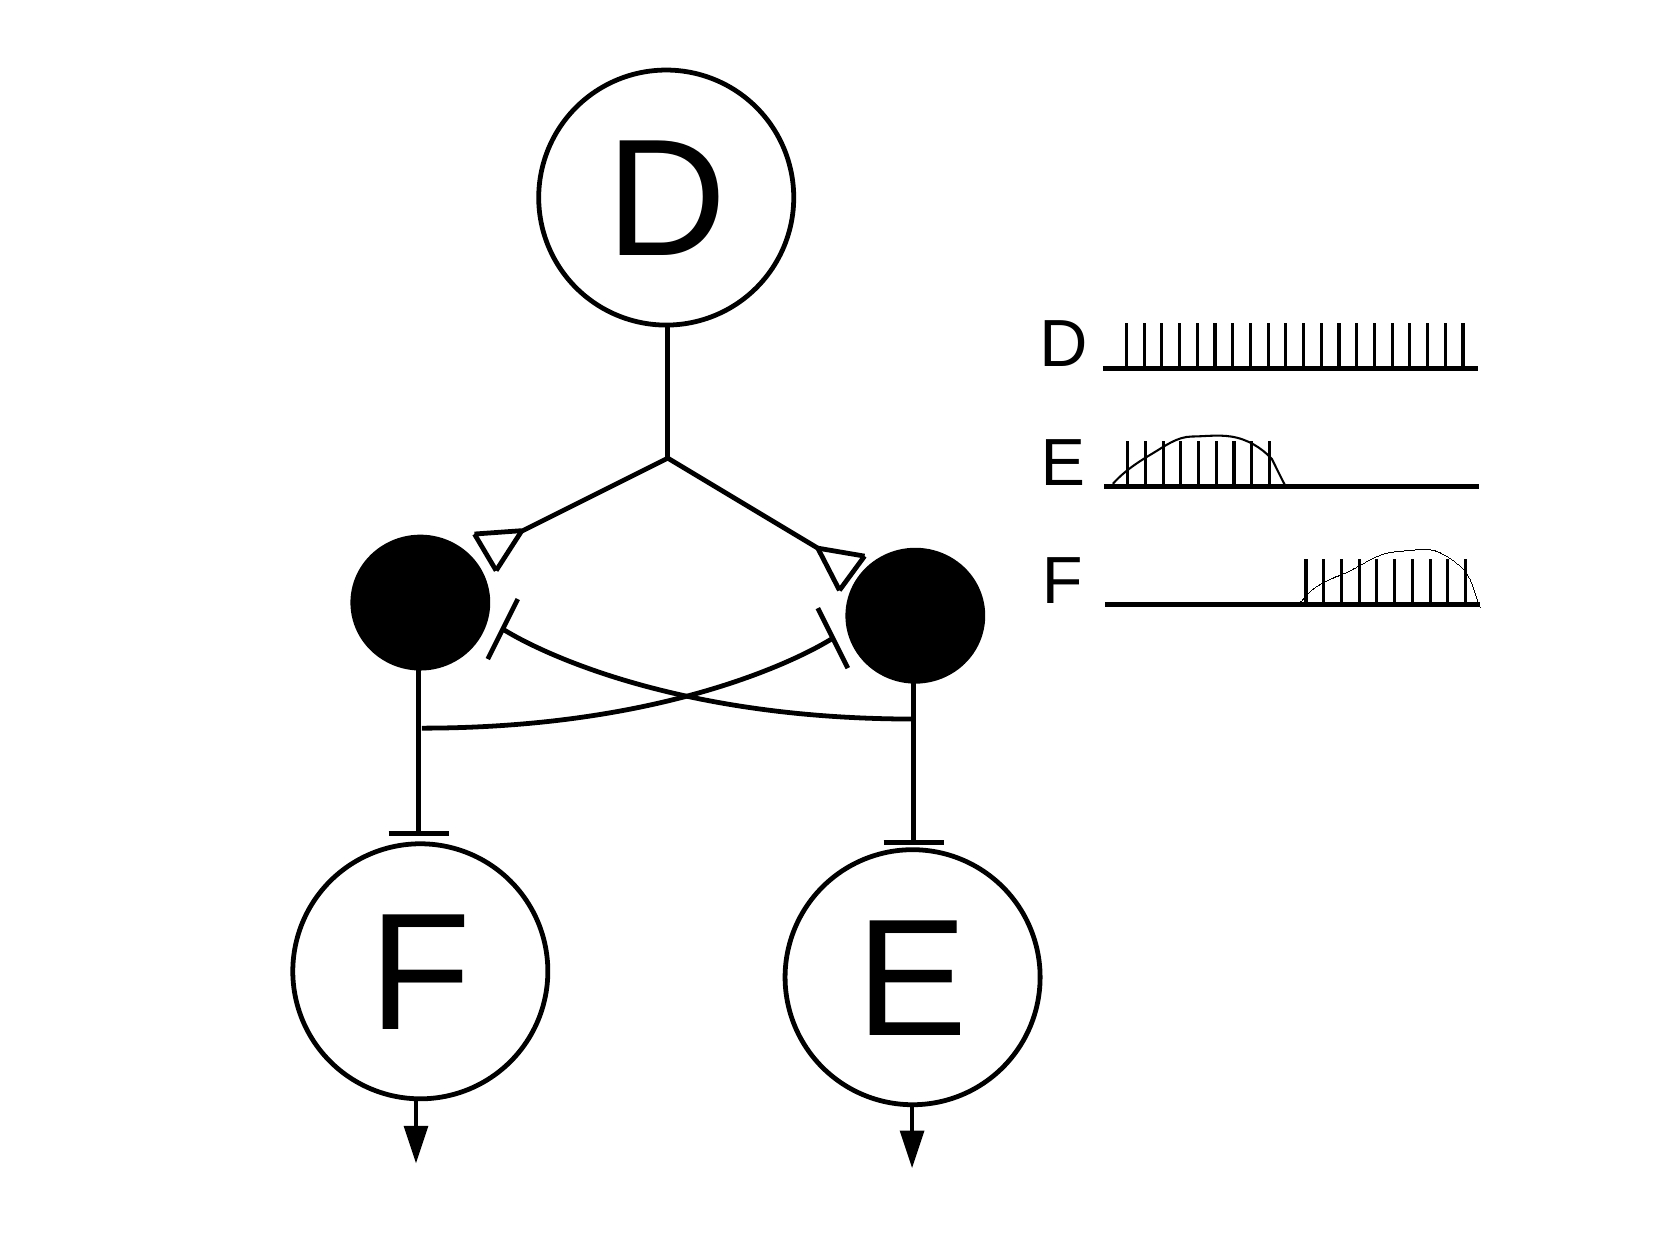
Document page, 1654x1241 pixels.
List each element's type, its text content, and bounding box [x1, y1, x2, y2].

text_box [352, 537, 488, 669]
text_box [847, 550, 983, 682]
text_box D [538, 70, 794, 326]
text_box F [292, 843, 548, 1099]
text_box F [1027, 535, 1103, 625]
text_box E [1025, 417, 1101, 507]
text_box D [1024, 299, 1100, 389]
text_box E [785, 849, 1041, 1105]
